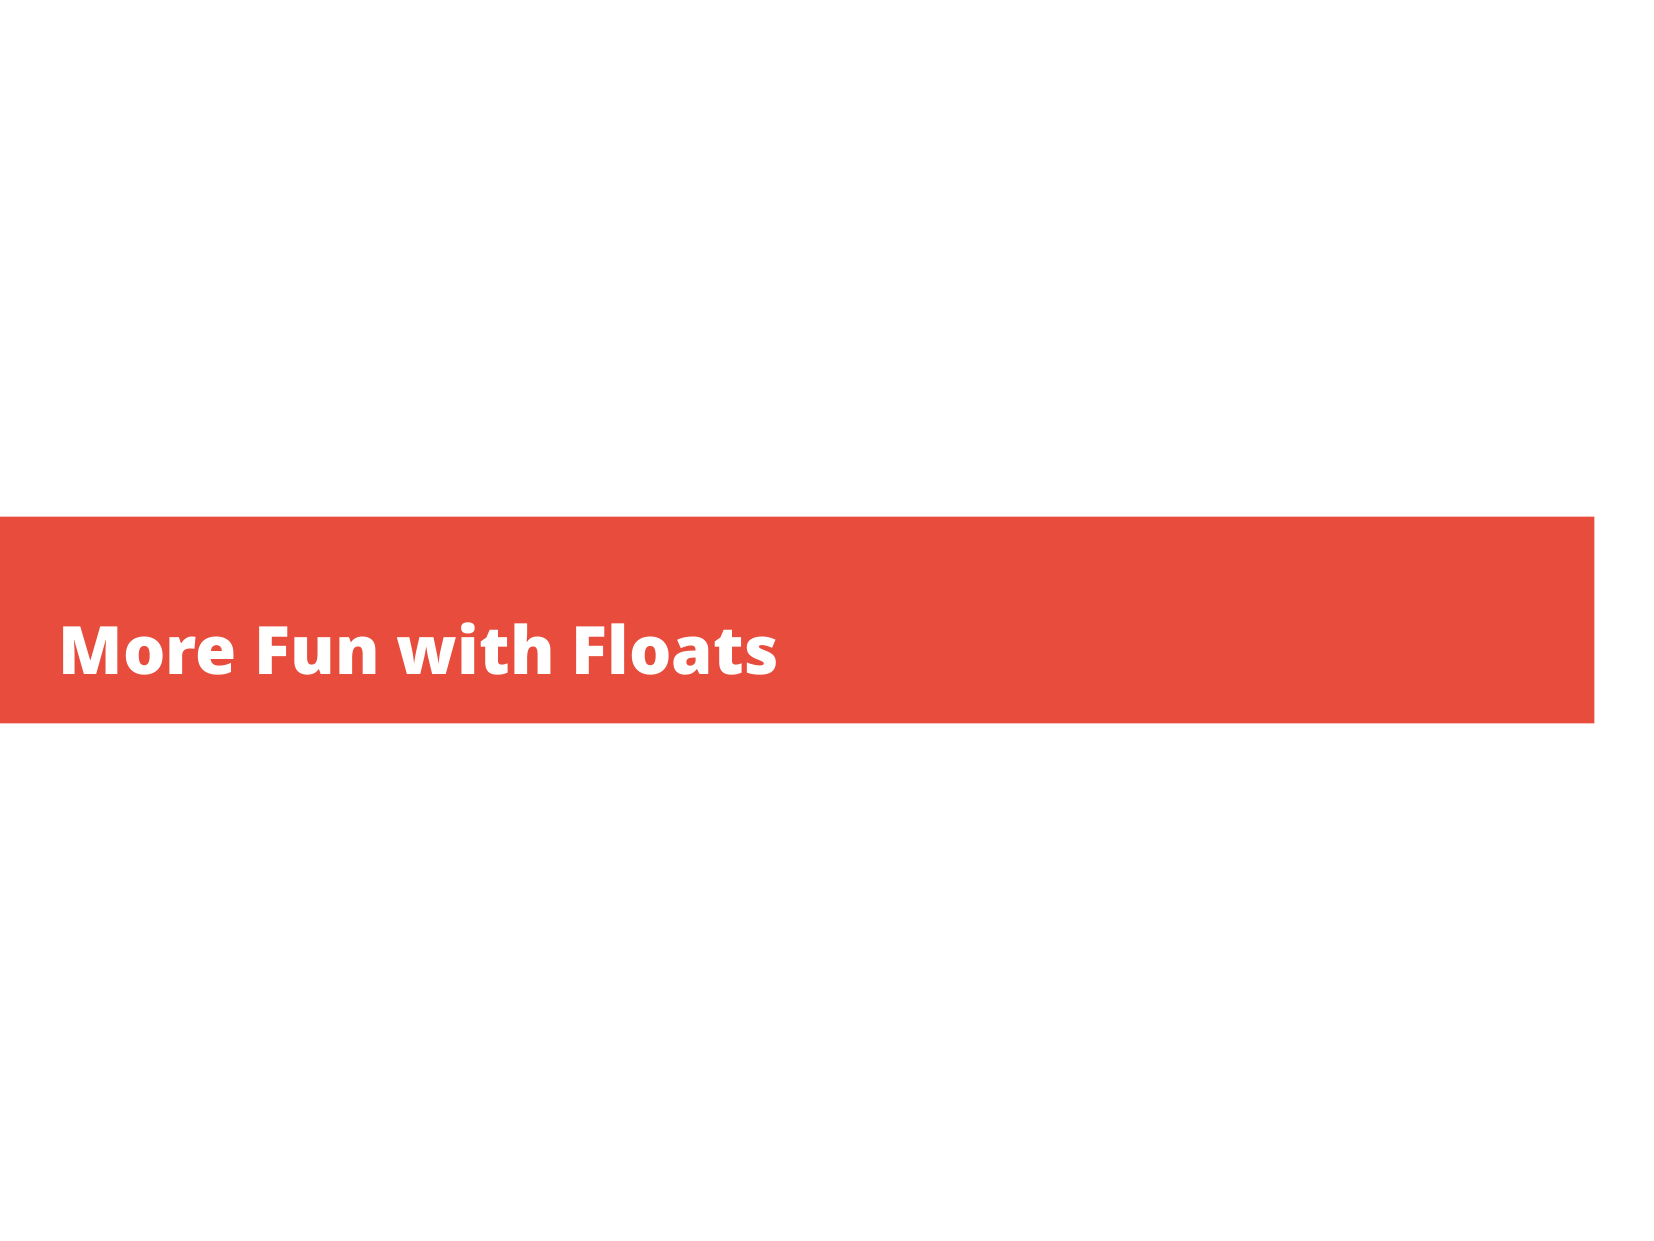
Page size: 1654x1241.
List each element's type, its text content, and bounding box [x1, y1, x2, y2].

title More Fun with Floats [59, 546, 1595, 694]
